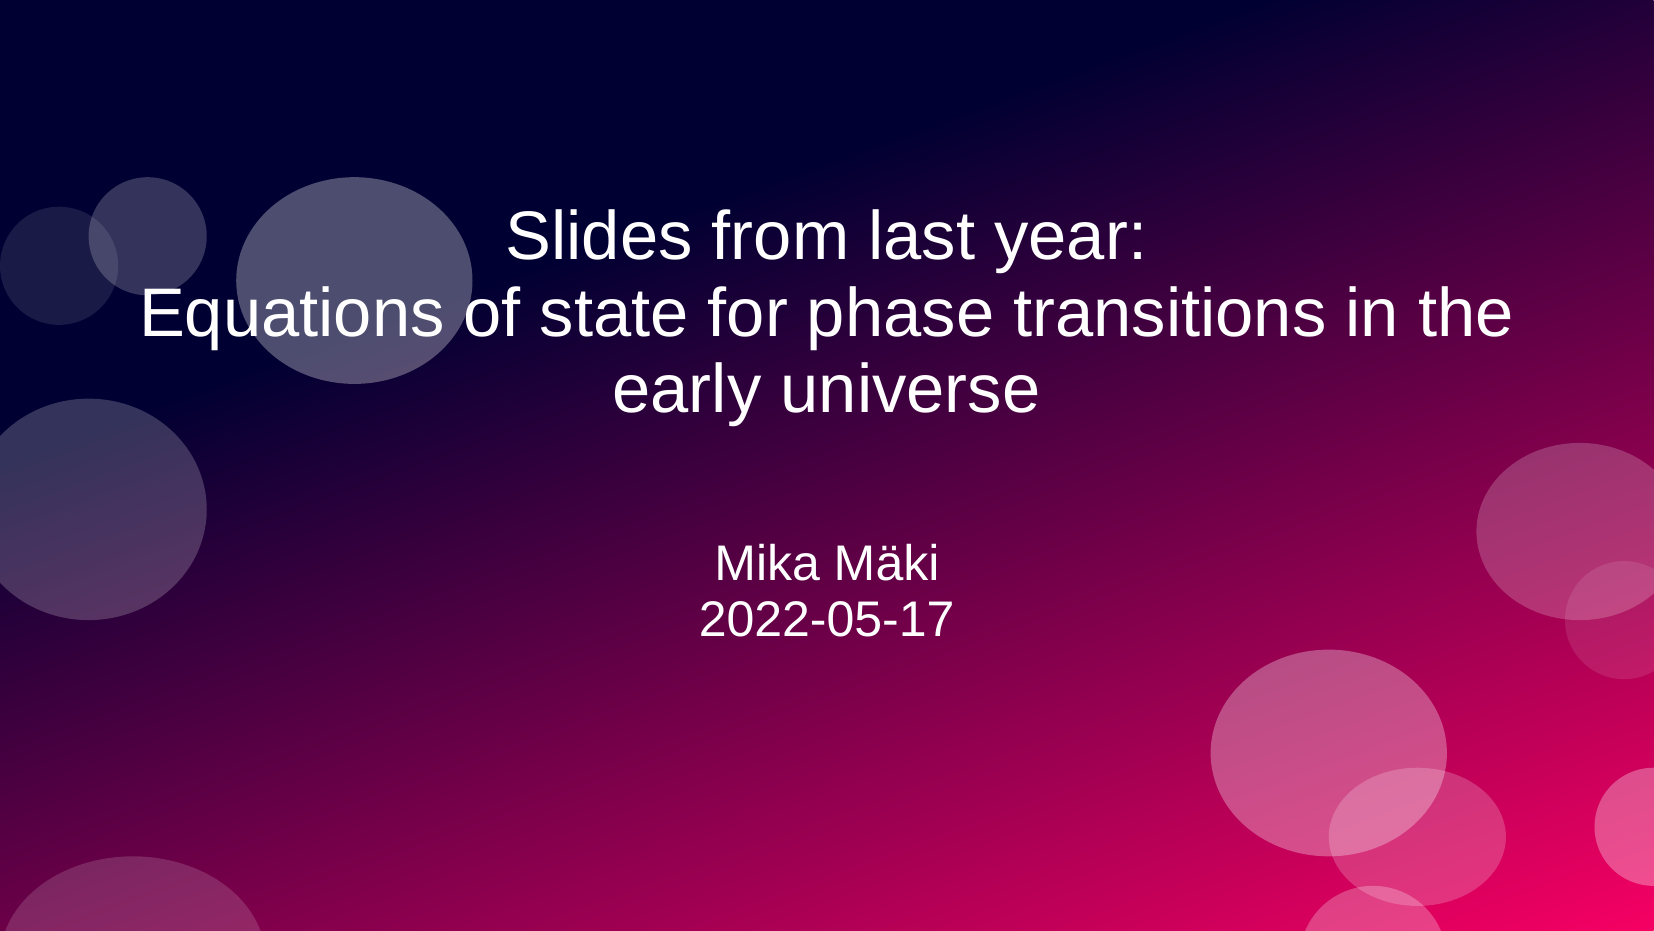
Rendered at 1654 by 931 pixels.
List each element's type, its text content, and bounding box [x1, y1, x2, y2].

subtitle Mika Mäki 2022-05-17 [82, 425, 1571, 758]
title Slides from last year: Equations of state for phase transitions in the early universe [82, 196, 1571, 425]
